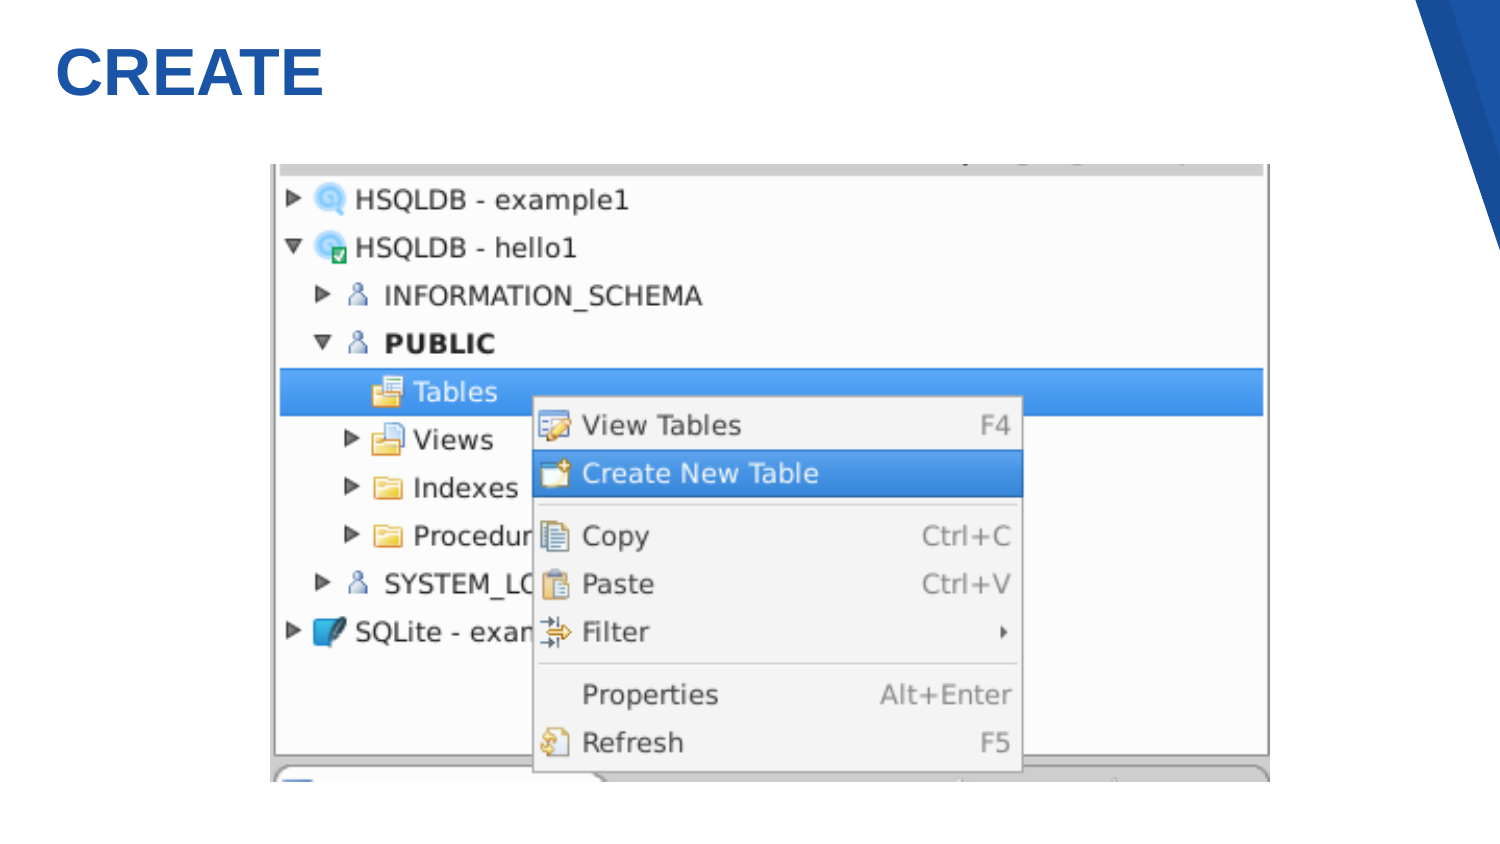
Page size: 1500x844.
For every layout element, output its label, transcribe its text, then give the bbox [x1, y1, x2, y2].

title CREATE [40, 56, 1231, 124]
picture [270, 164, 1270, 782]
